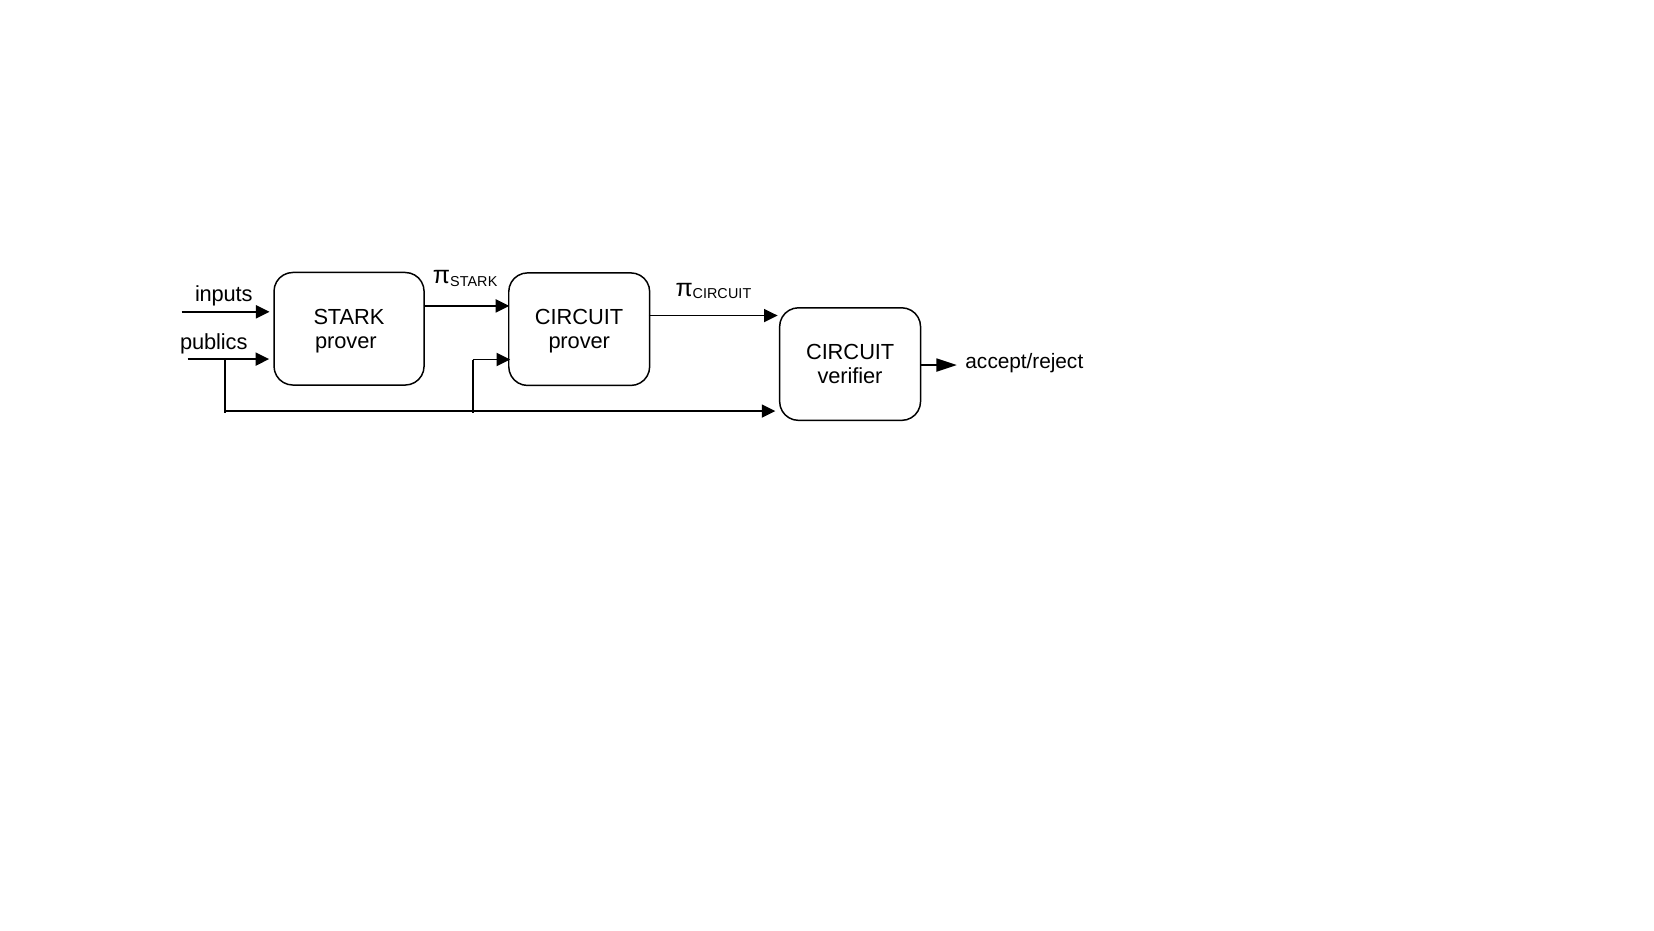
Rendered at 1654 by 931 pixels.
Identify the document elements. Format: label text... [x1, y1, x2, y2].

text_box CIRCUIT verifier [779, 307, 921, 421]
text_box CIRCUIT prover [508, 272, 650, 386]
text_box πCIRCUIT [657, 265, 770, 309]
text_box inputs [167, 274, 281, 314]
text_box STARK prover [274, 272, 425, 386]
text_box accept/reject [950, 341, 1114, 381]
text_box πSTARK [409, 253, 522, 297]
text_box publics [157, 322, 271, 362]
